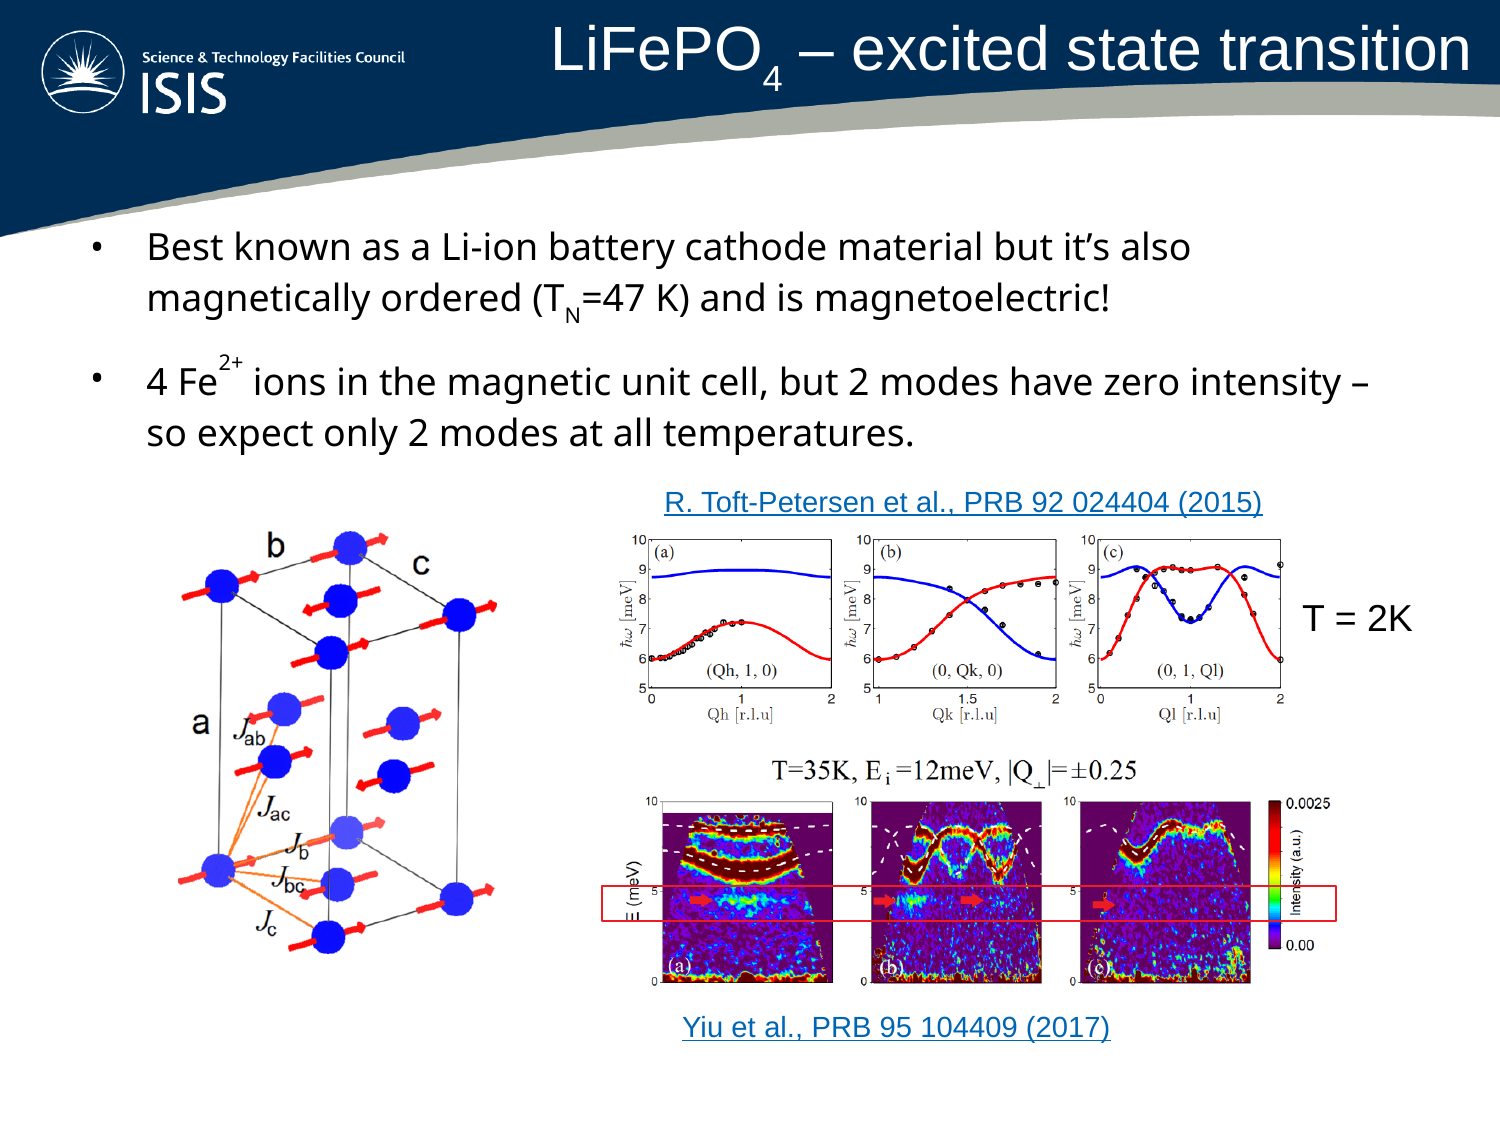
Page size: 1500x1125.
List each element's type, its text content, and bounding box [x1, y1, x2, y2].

picture [614, 887, 1335, 920]
picture [602, 521, 1300, 727]
text_box LiFePO4 – excited state transition [460, 6, 1489, 107]
picture [614, 750, 1337, 885]
list Best known as a Li-ion battery cathode material but it’s also magnetically ordered (TN=47 K) and is magnetoelectric! 4 Fe2+ ions in the magnetic unit cell, but 2 modes have zero intensity – so expect only 2 modes at all temperatures. [75, 212, 1424, 1087]
picture [0, 0, 1500, 303]
picture [614, 922, 1337, 987]
text_box T = 2K [1287, 590, 1429, 648]
picture [178, 531, 497, 954]
text_box Yiu et al., PRB 95 104409 (2017) [667, 1003, 1152, 1052]
text_box R. Toft-Petersen et al., PRB 92 024404 (2015) [649, 478, 1279, 526]
